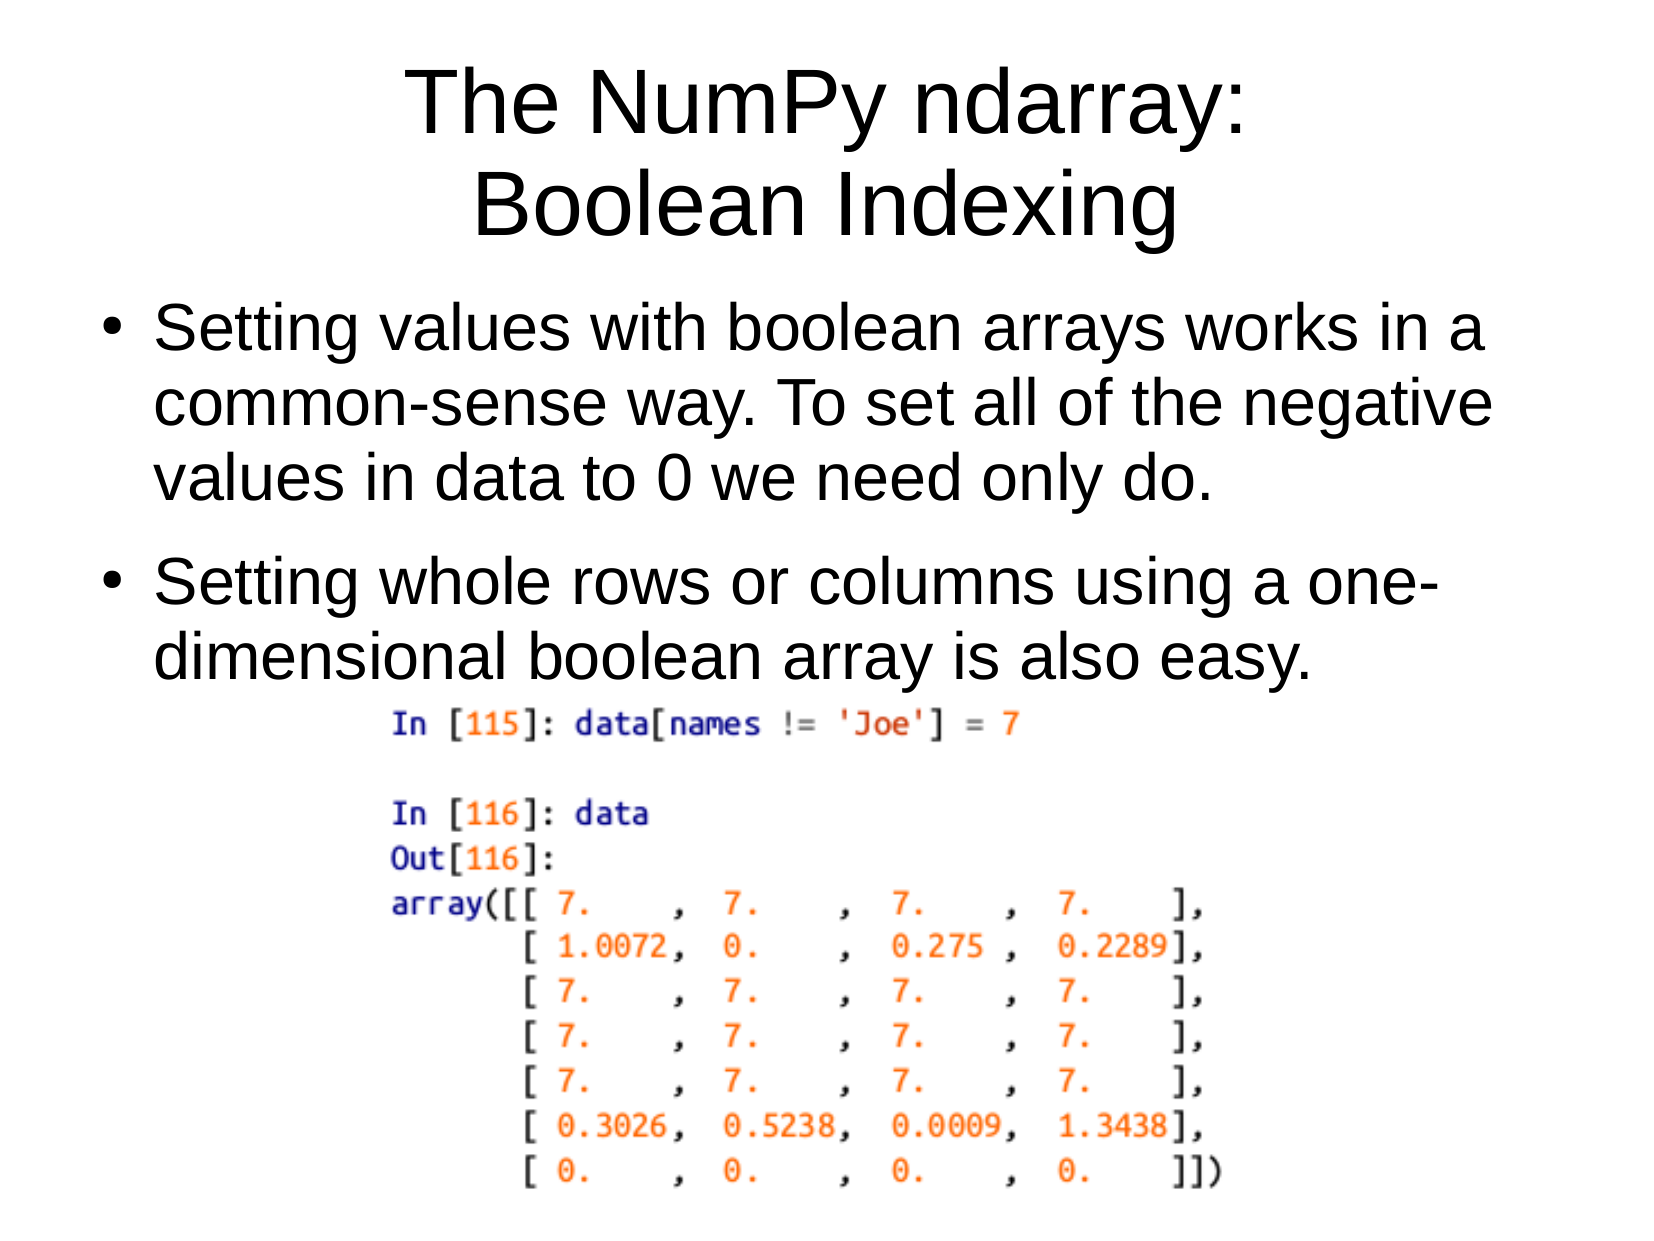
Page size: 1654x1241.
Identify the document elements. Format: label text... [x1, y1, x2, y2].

list Setting values with boolean arrays works in a common-sense way. To set all of the negative values in data to 0 we need only do. Setting whole rows or columns using a one-dimensional boolean array is also easy. [82, 290, 1571, 1010]
picture [387, 704, 1231, 1198]
title The NumPy ndarray: Boolean Indexing [82, 49, 1571, 257]
